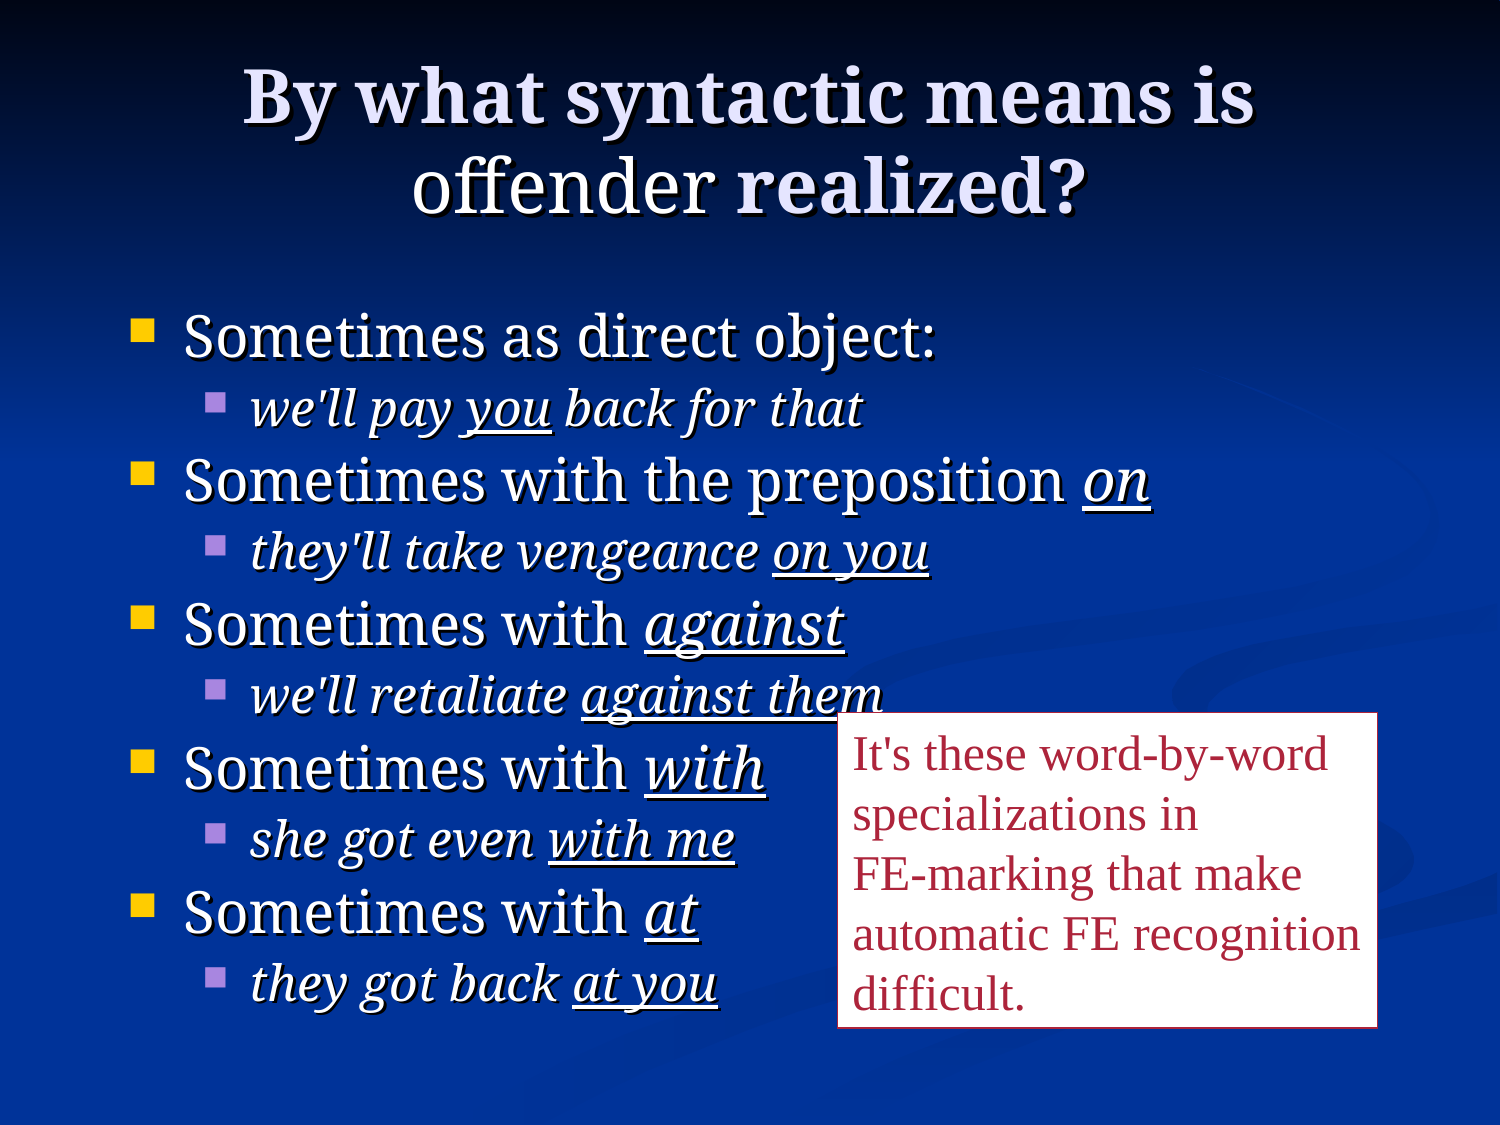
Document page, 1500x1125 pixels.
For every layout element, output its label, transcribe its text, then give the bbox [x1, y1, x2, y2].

text_box It's these word-by-word specializations in FE-marking that make automatic FE recognition difficult. [837, 712, 1378, 1028]
title By what syntactic means is offender realized? [75, 45, 1426, 233]
list Sometimes as direct object: we'll pay you back for that Sometimes with the preposition on they'll take vengeance on you Sometimes with against we'll retaliate against them Sometimes with with she got even with me Sometimes with at they got back at you [112, 299, 1388, 1025]
